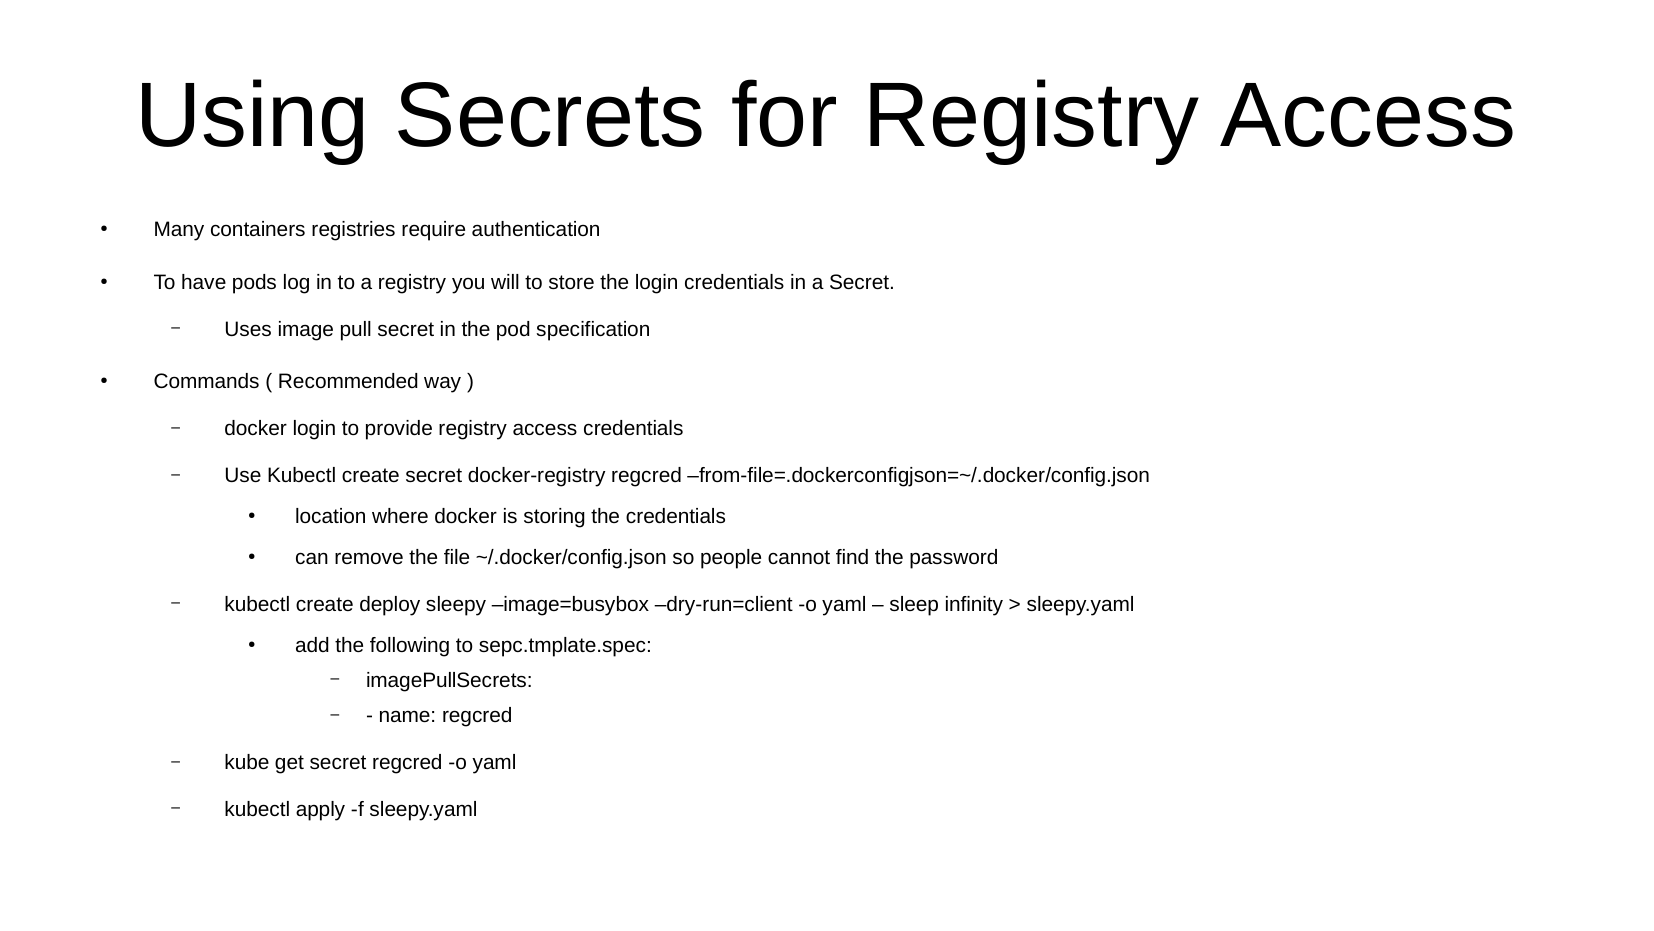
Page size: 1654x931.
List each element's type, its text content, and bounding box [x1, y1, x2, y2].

title Using Secrets for Registry Access [82, 37, 1571, 193]
list Many containers registries require authentication To have pods log in to a registry you will to store the login credentials in a Secret. Uses image pull secret in the pod specification Commands ( Recommended way ) docker login to provide registry access credentials Use Kubectl create secret docker-registry regcred –from-file=.dockerconfigjson=~/.docker/config.json location where docker is storing the credentials can remove the file ~/.docker/config.json so people cannot find the password kubectl create deploy sleepy –image=busybox –dry-run=client -o yaml – sleep infinity > sleepy.yaml add the following to sepc.tmplate.spec: imagePullSecrets: - name: regcred kube get secret regcred -o yaml kubectl apply -f sleepy.yaml [82, 217, 1613, 901]
